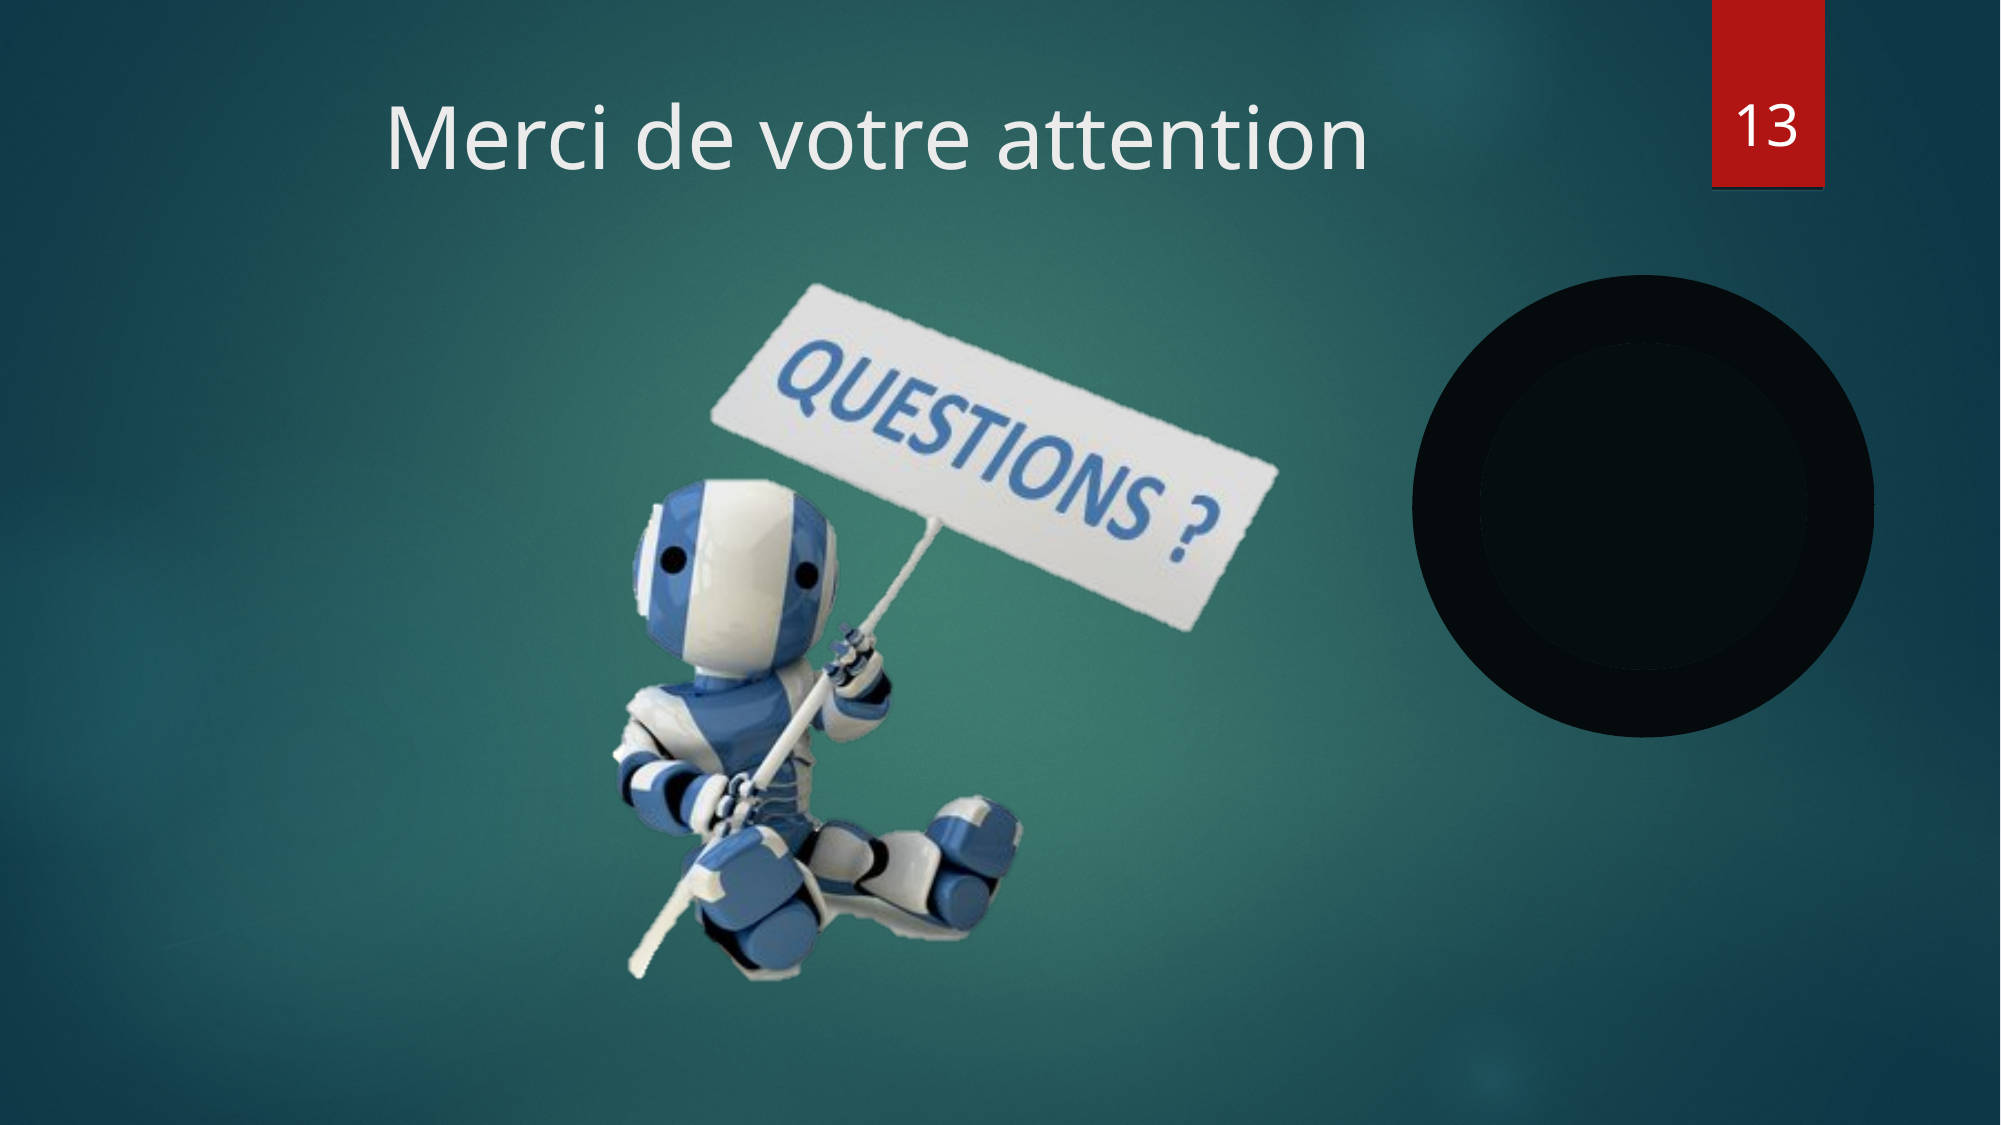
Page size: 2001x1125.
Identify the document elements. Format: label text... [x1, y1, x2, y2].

title Merci de votre attention [106, 74, 1649, 305]
picture [534, 258, 1321, 1012]
text_box 13 [1698, 48, 1836, 175]
